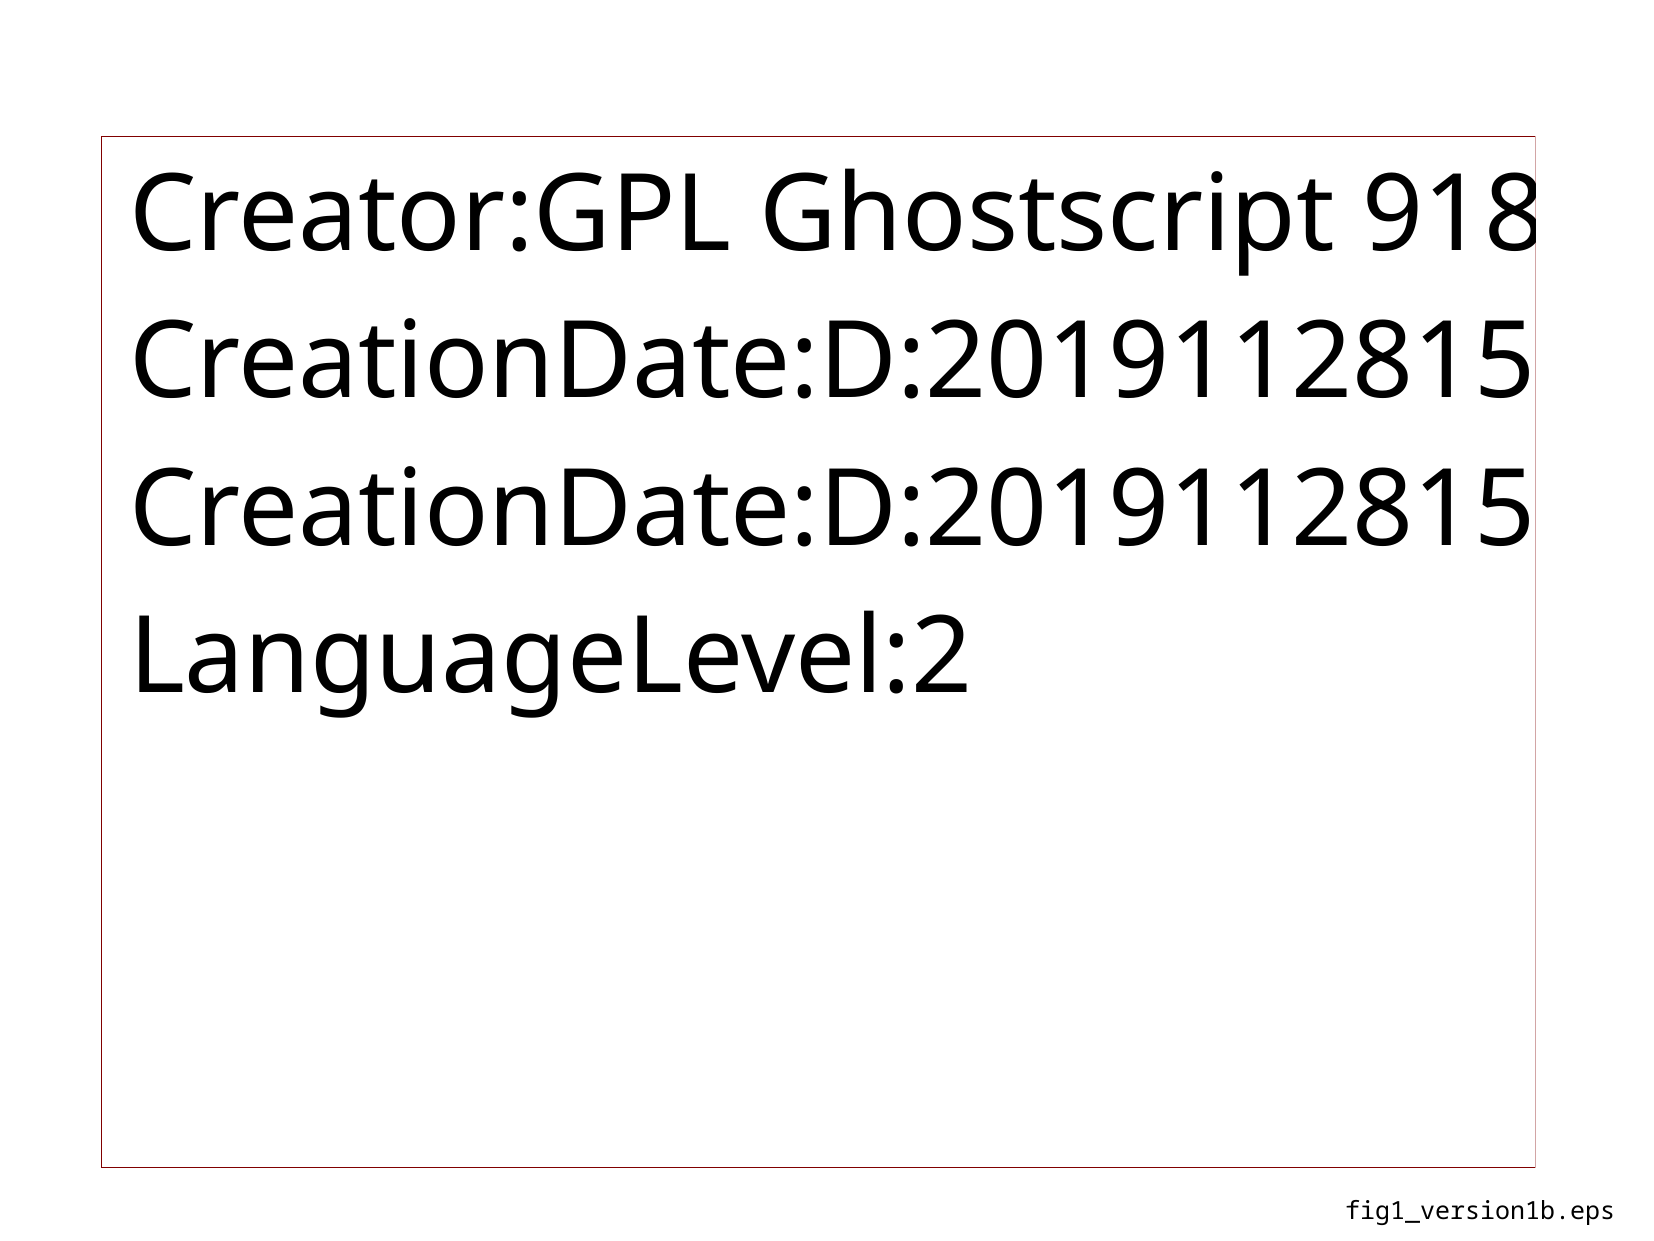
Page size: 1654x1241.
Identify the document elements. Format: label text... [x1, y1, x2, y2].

picture [94, 129, 1536, 1168]
text_box fig1_version1b.eps [1181, 1185, 1630, 1229]
